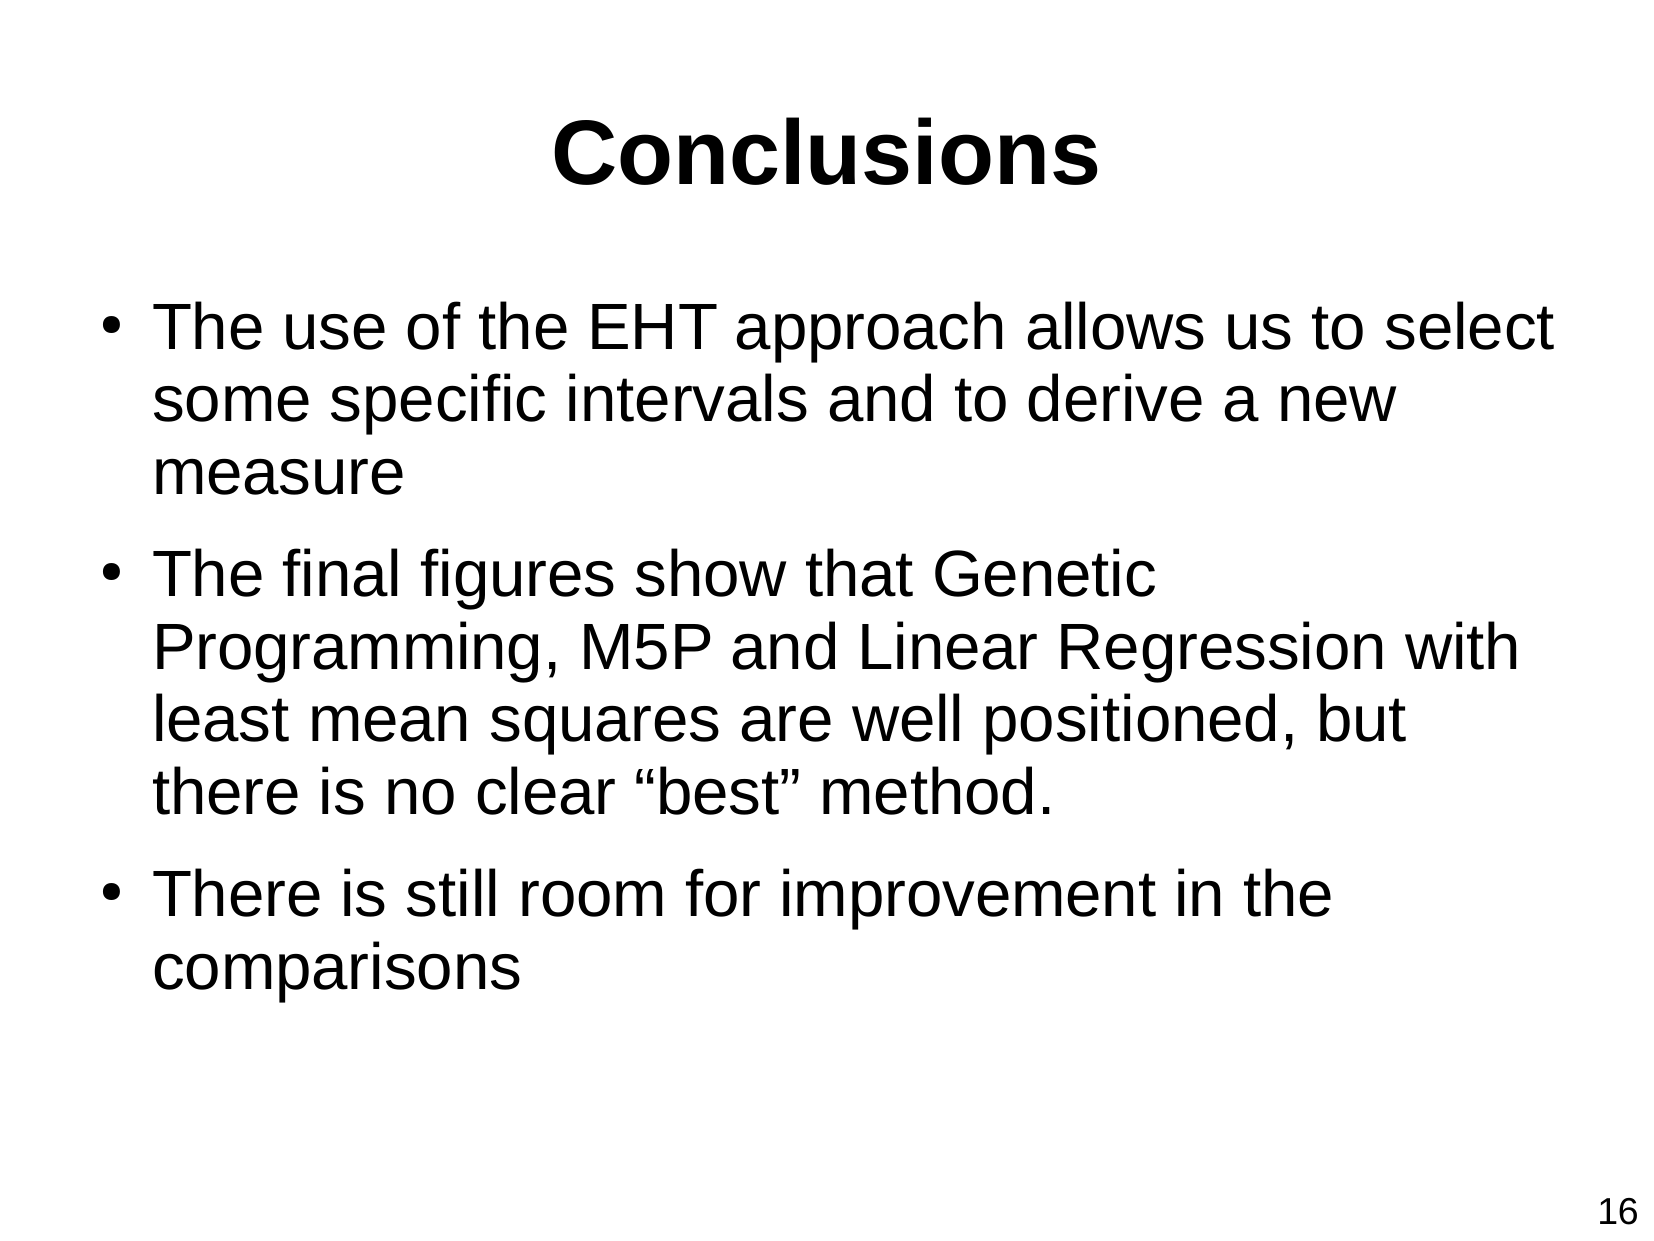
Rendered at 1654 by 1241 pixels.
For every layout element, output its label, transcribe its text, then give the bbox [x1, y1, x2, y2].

title Conclusions [82, 49, 1571, 257]
list The use of the EHT approach allows us to select some specific intervals and to derive a new measure The final figures show that Genetic Programming, M5P and Linear Regression with least mean squares are well positioned, but there is no clear “best” method. There is still room for improvement in the comparisons [82, 290, 1571, 1010]
